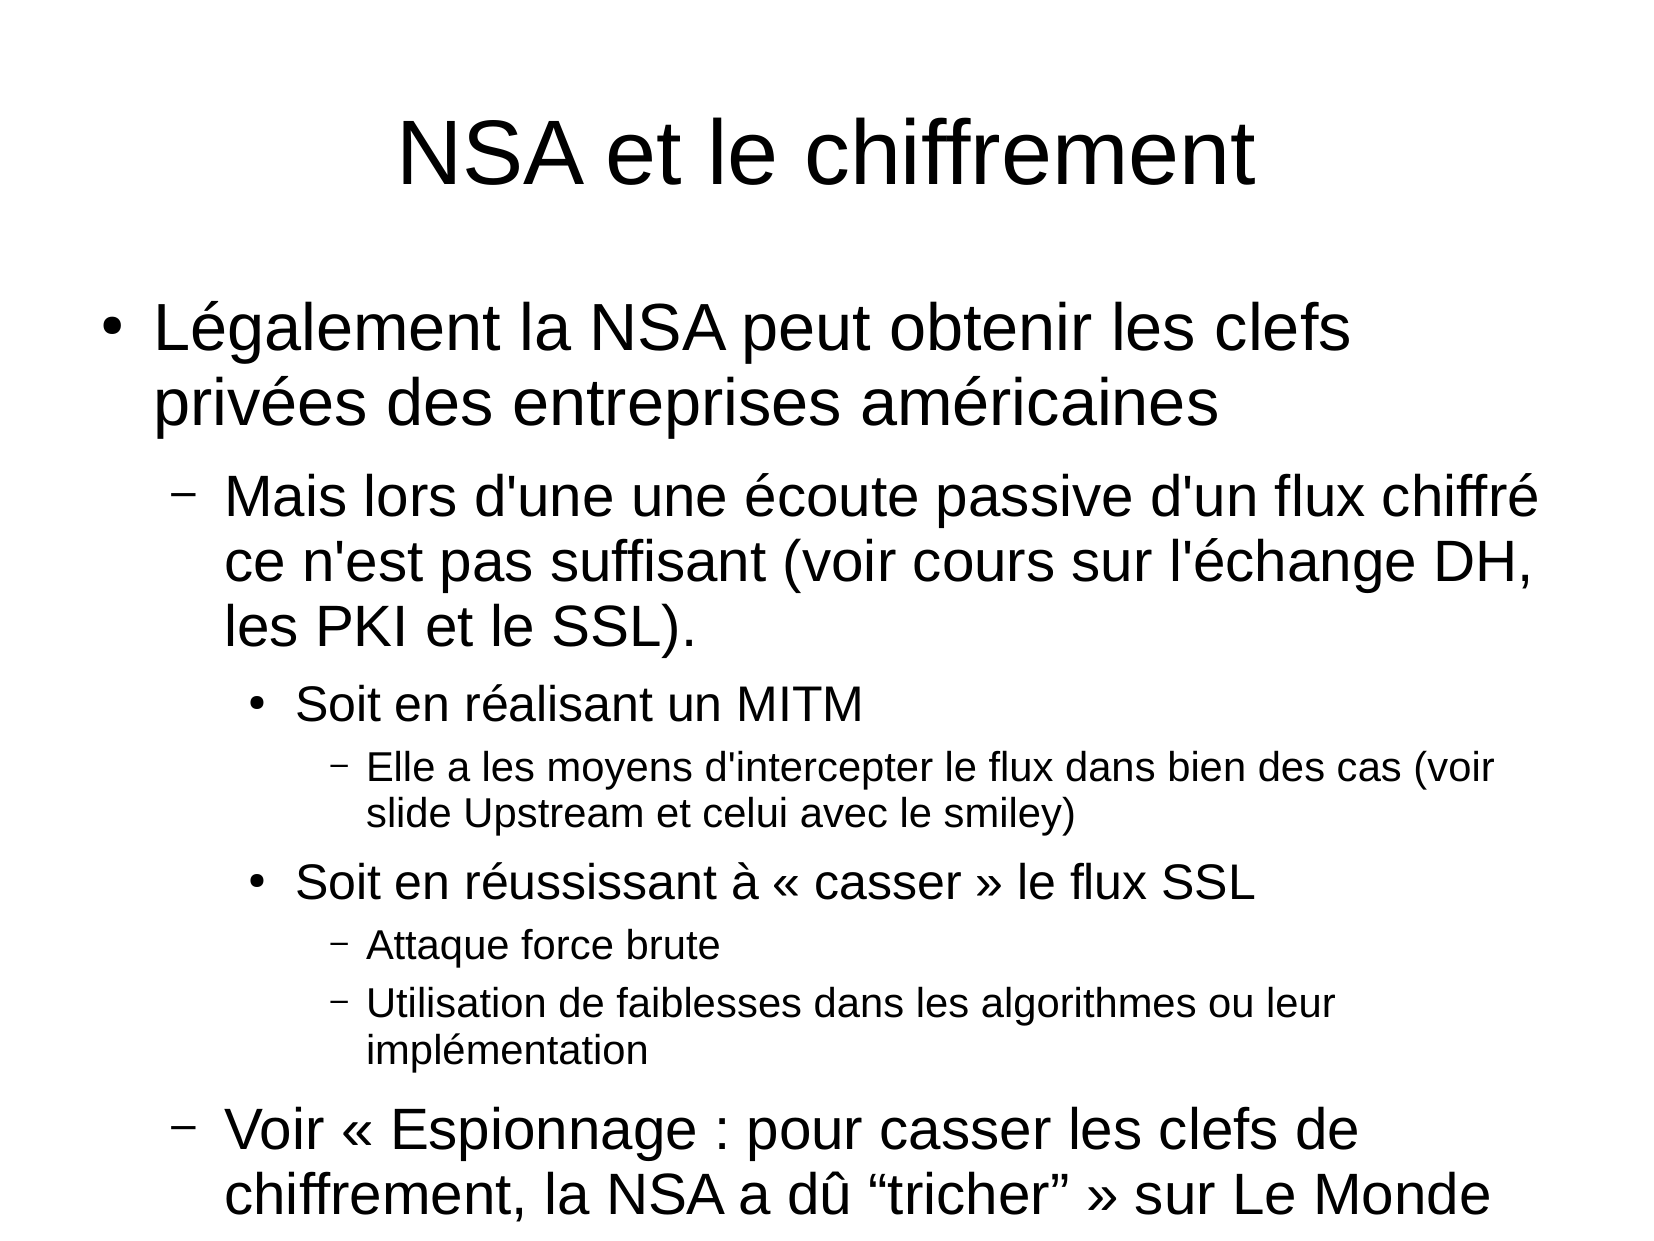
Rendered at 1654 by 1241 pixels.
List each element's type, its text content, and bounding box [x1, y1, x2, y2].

list Légalement la NSA peut obtenir les clefs privées des entreprises américaines Mais lors d'une une écoute passive d'un flux chiffré ce n'est pas suffisant (voir cours sur l'échange DH, les PKI et le SSL). Soit en réalisant un MITM Elle a les moyens d'intercepter le flux dans bien des cas (voir slide Upstream et celui avec le smiley) Soit en réussissant à « casser » le flux SSL Attaque force brute Utilisation de faiblesses dans les algorithmes ou leur implémentation Voir « Espionnage : pour casser les clefs de chiffrement, la NSA a dû “tricher” » sur Le Monde [82, 290, 1571, 1227]
title NSA et le chiffrement [82, 49, 1571, 257]
